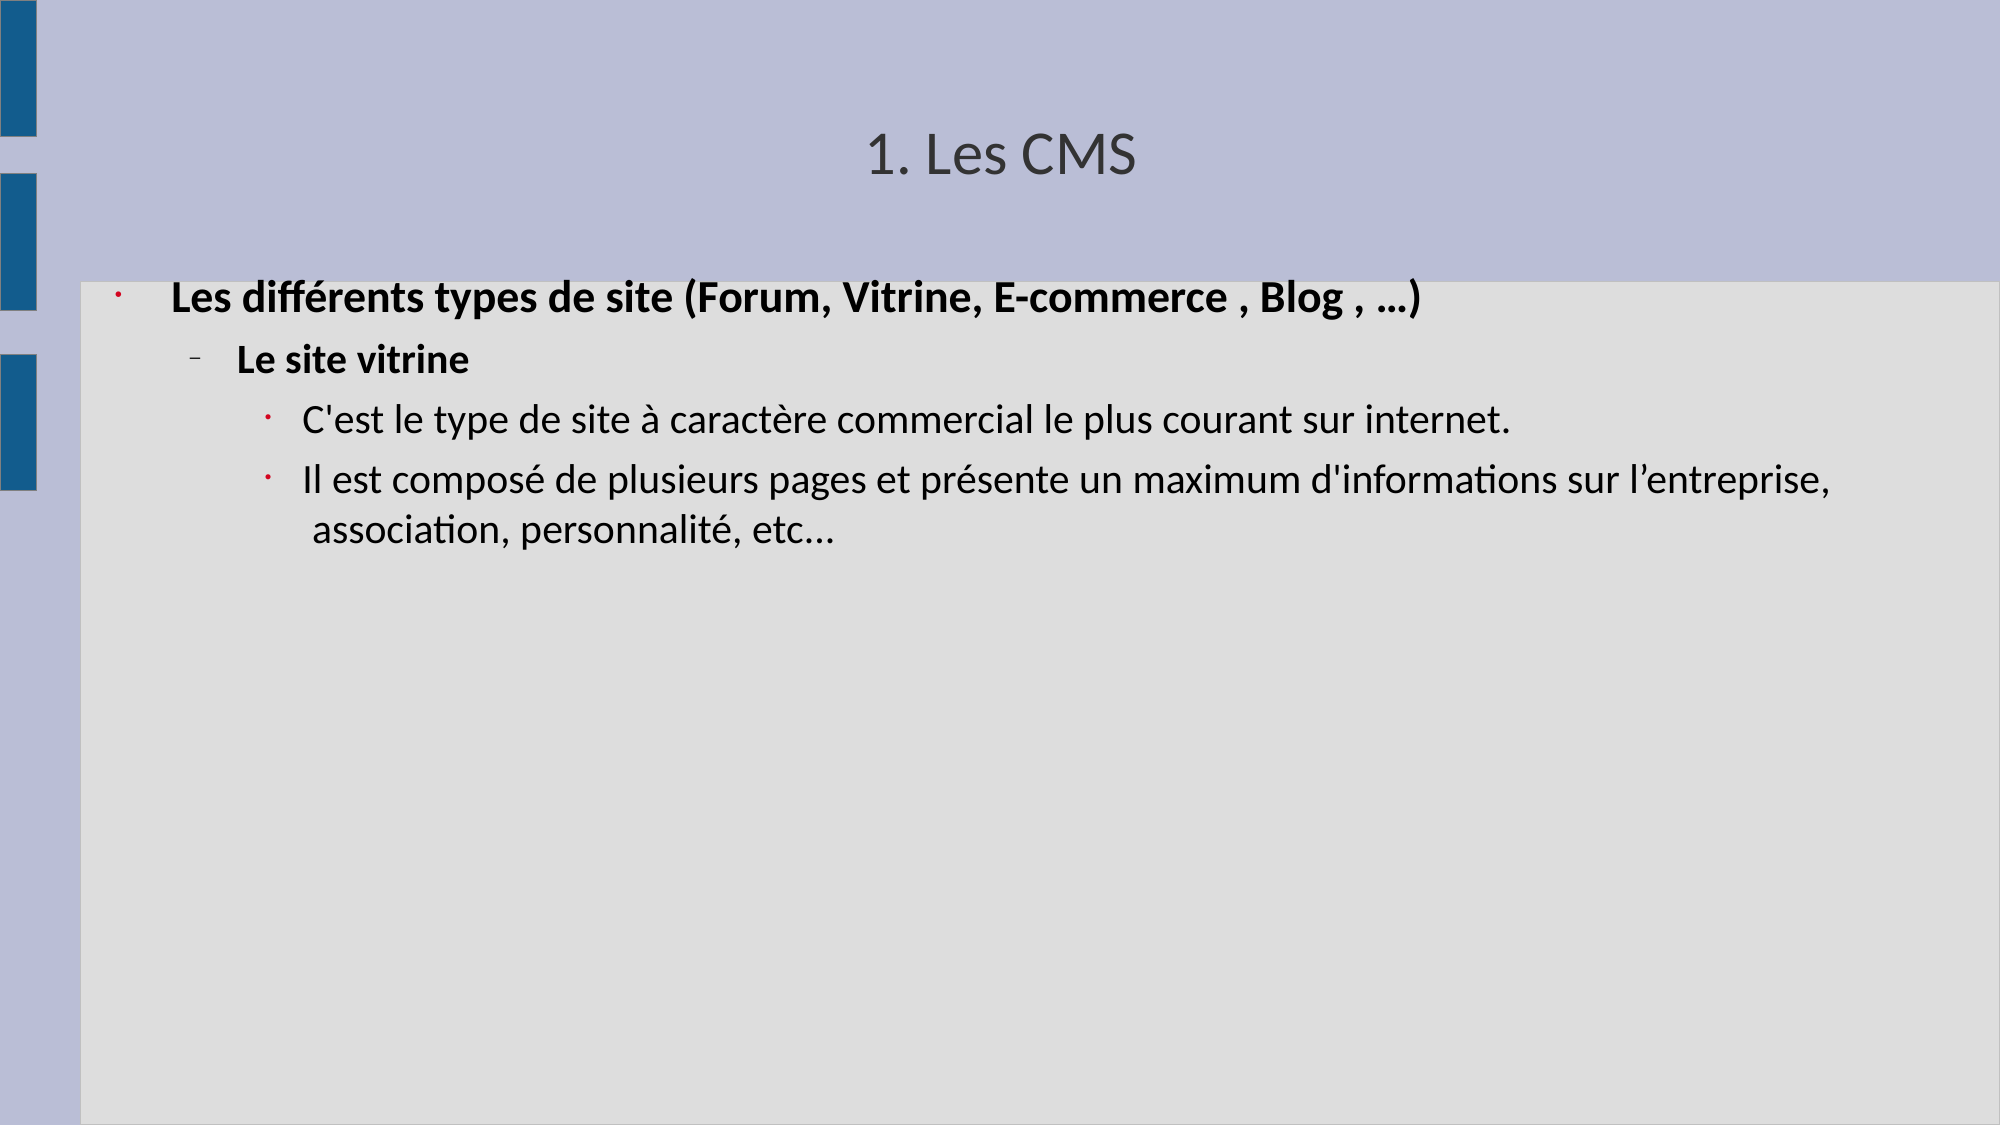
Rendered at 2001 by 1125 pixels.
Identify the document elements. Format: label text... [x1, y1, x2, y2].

text_box Les différents types de site (Forum, Vitrine, E-commerce , Blog , …) Le site vitrine C'est le type de site à caractère commercial le plus courant sur internet. Il est composé de plusieurs pages et présente un maximum d'informations sur l’entreprise, association, personnalité, etc... [112, 254, 1835, 553]
title 1. Les CMS [859, 109, 1141, 254]
